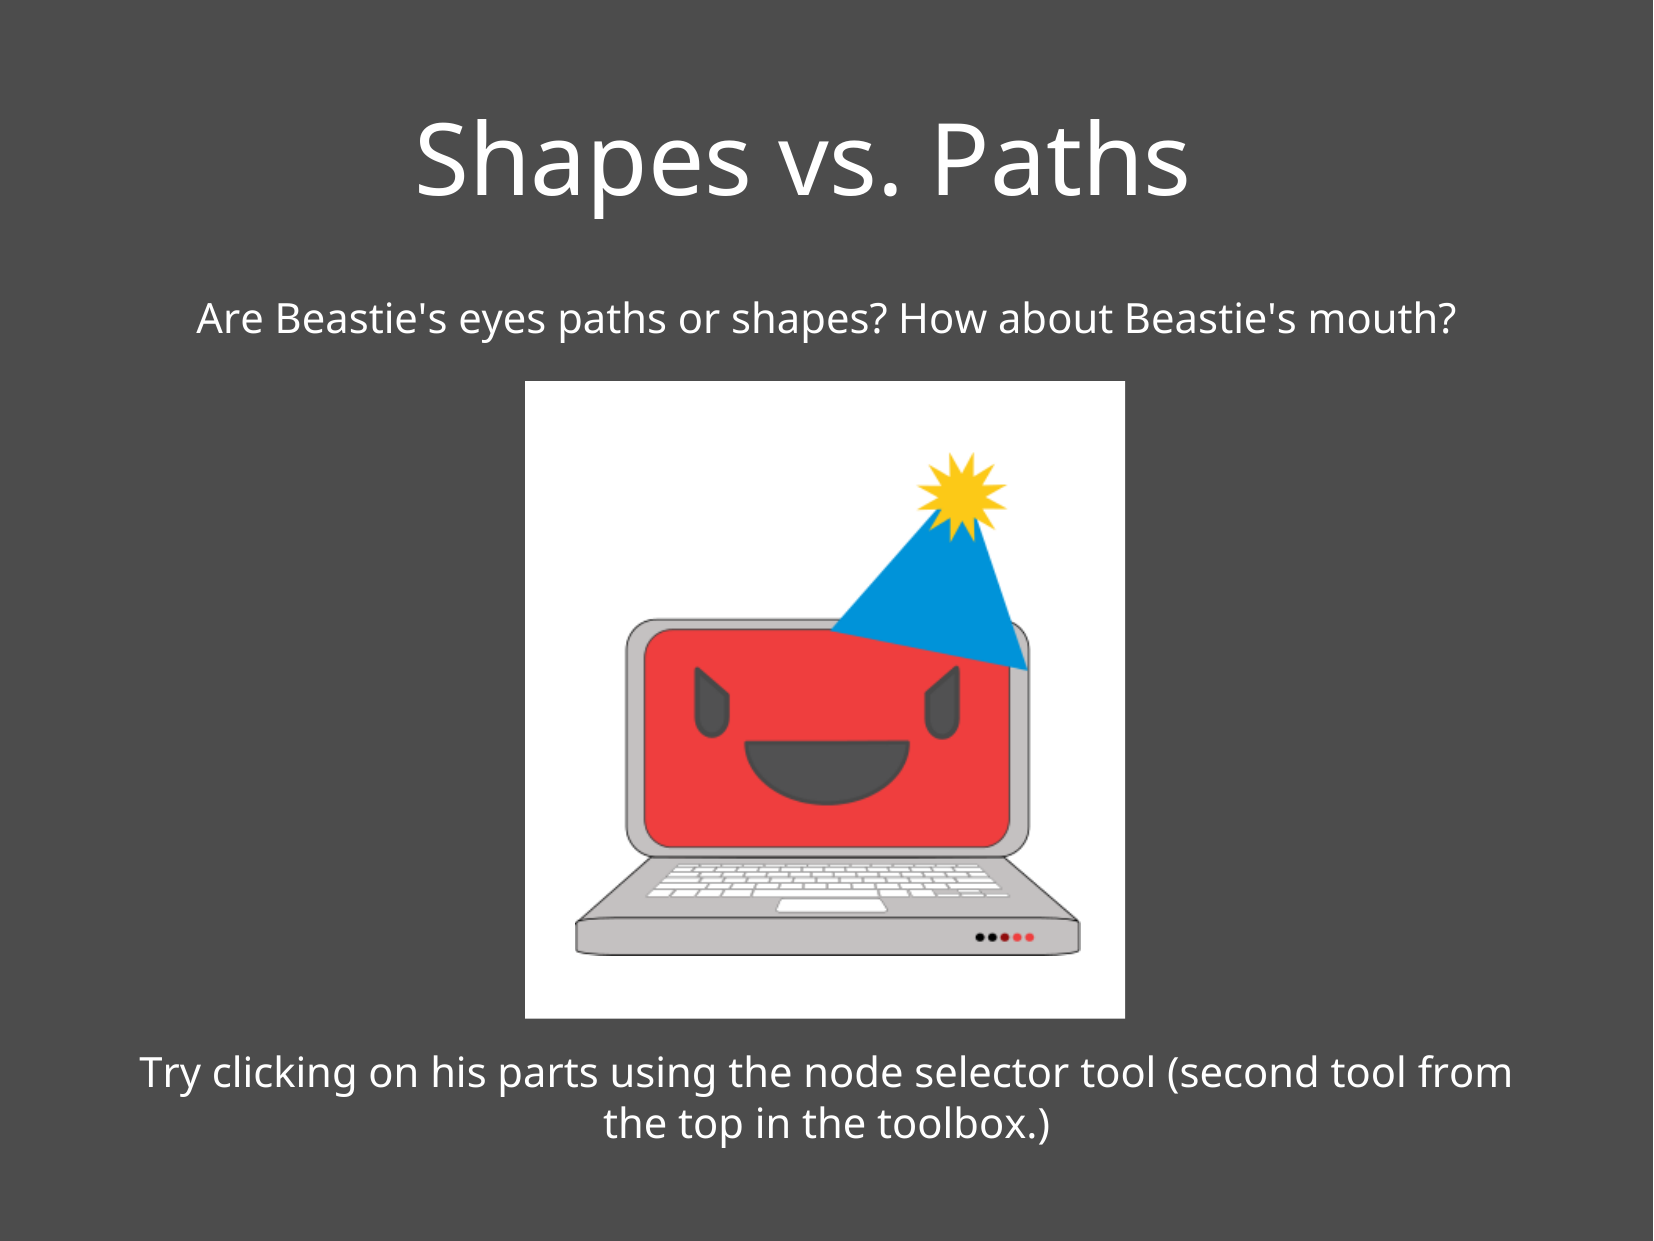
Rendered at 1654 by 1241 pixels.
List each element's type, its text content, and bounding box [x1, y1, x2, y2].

text_box [525, 381, 1126, 1019]
title Try clicking on his parts using the node selector tool (second tool from the top in the toolbox.) [132, 1024, 1521, 1173]
picture [575, 452, 1081, 956]
title Shapes vs. Paths [53, 36, 1554, 298]
title Are Beastie's eyes paths or shapes? How about Beastie's mouth? [132, 244, 1521, 393]
